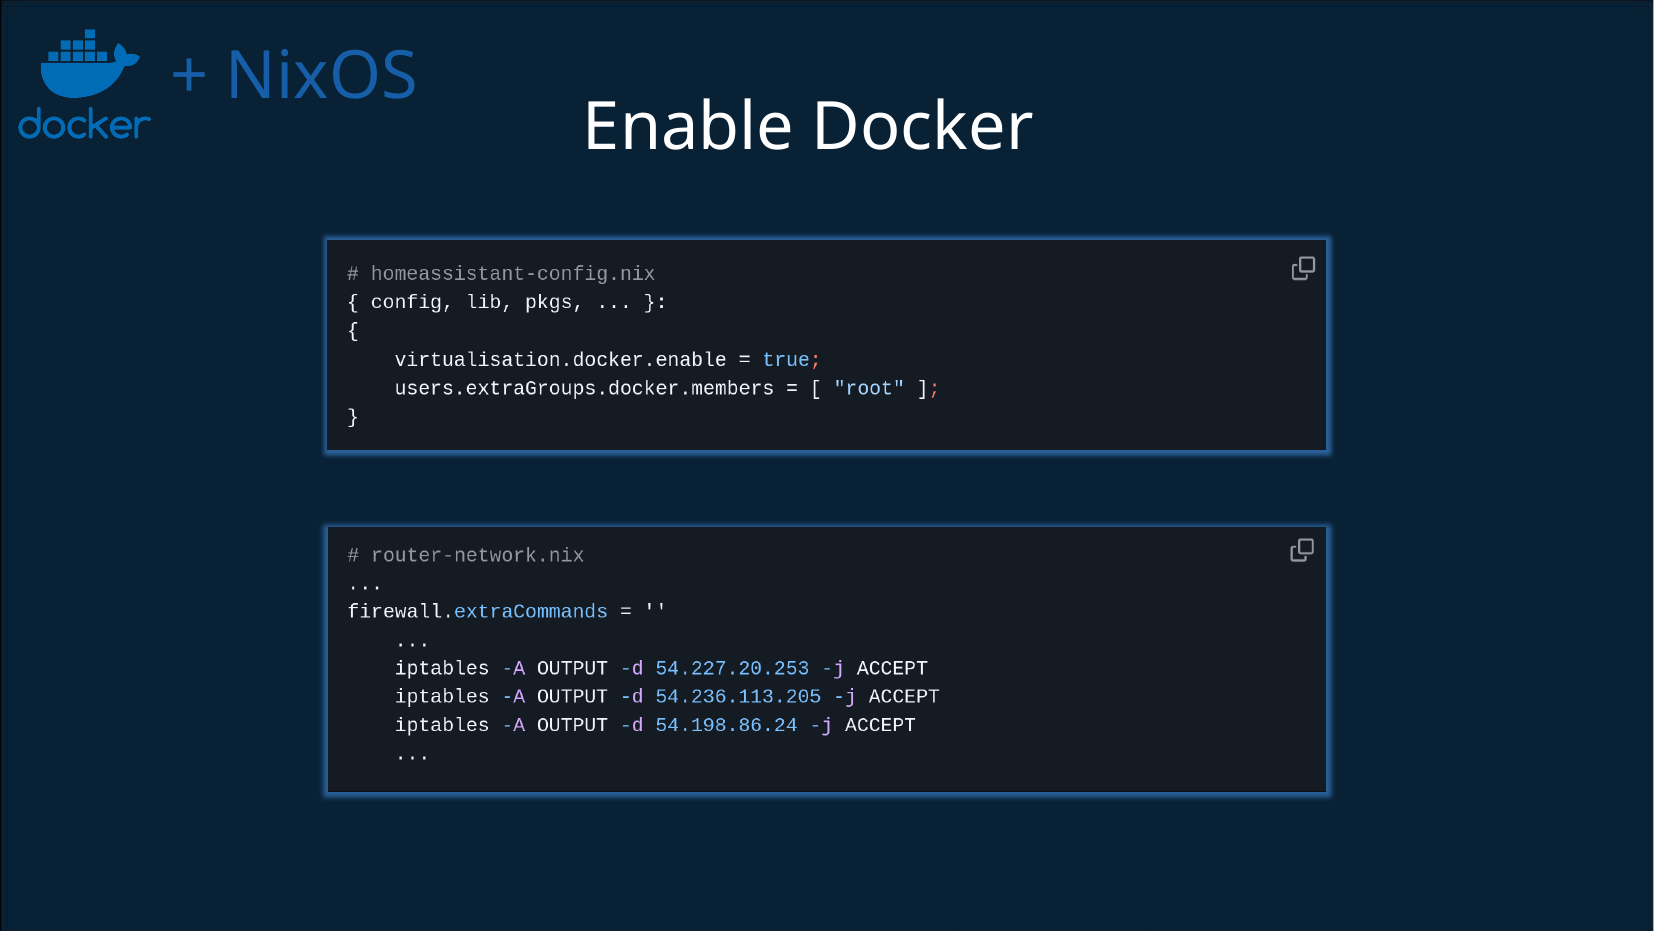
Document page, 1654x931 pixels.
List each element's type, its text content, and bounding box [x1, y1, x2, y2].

text_box + NixOS [155, 19, 531, 115]
picture [0, 0, 1654, 931]
text_box Enable Docker [568, 71, 1086, 166]
